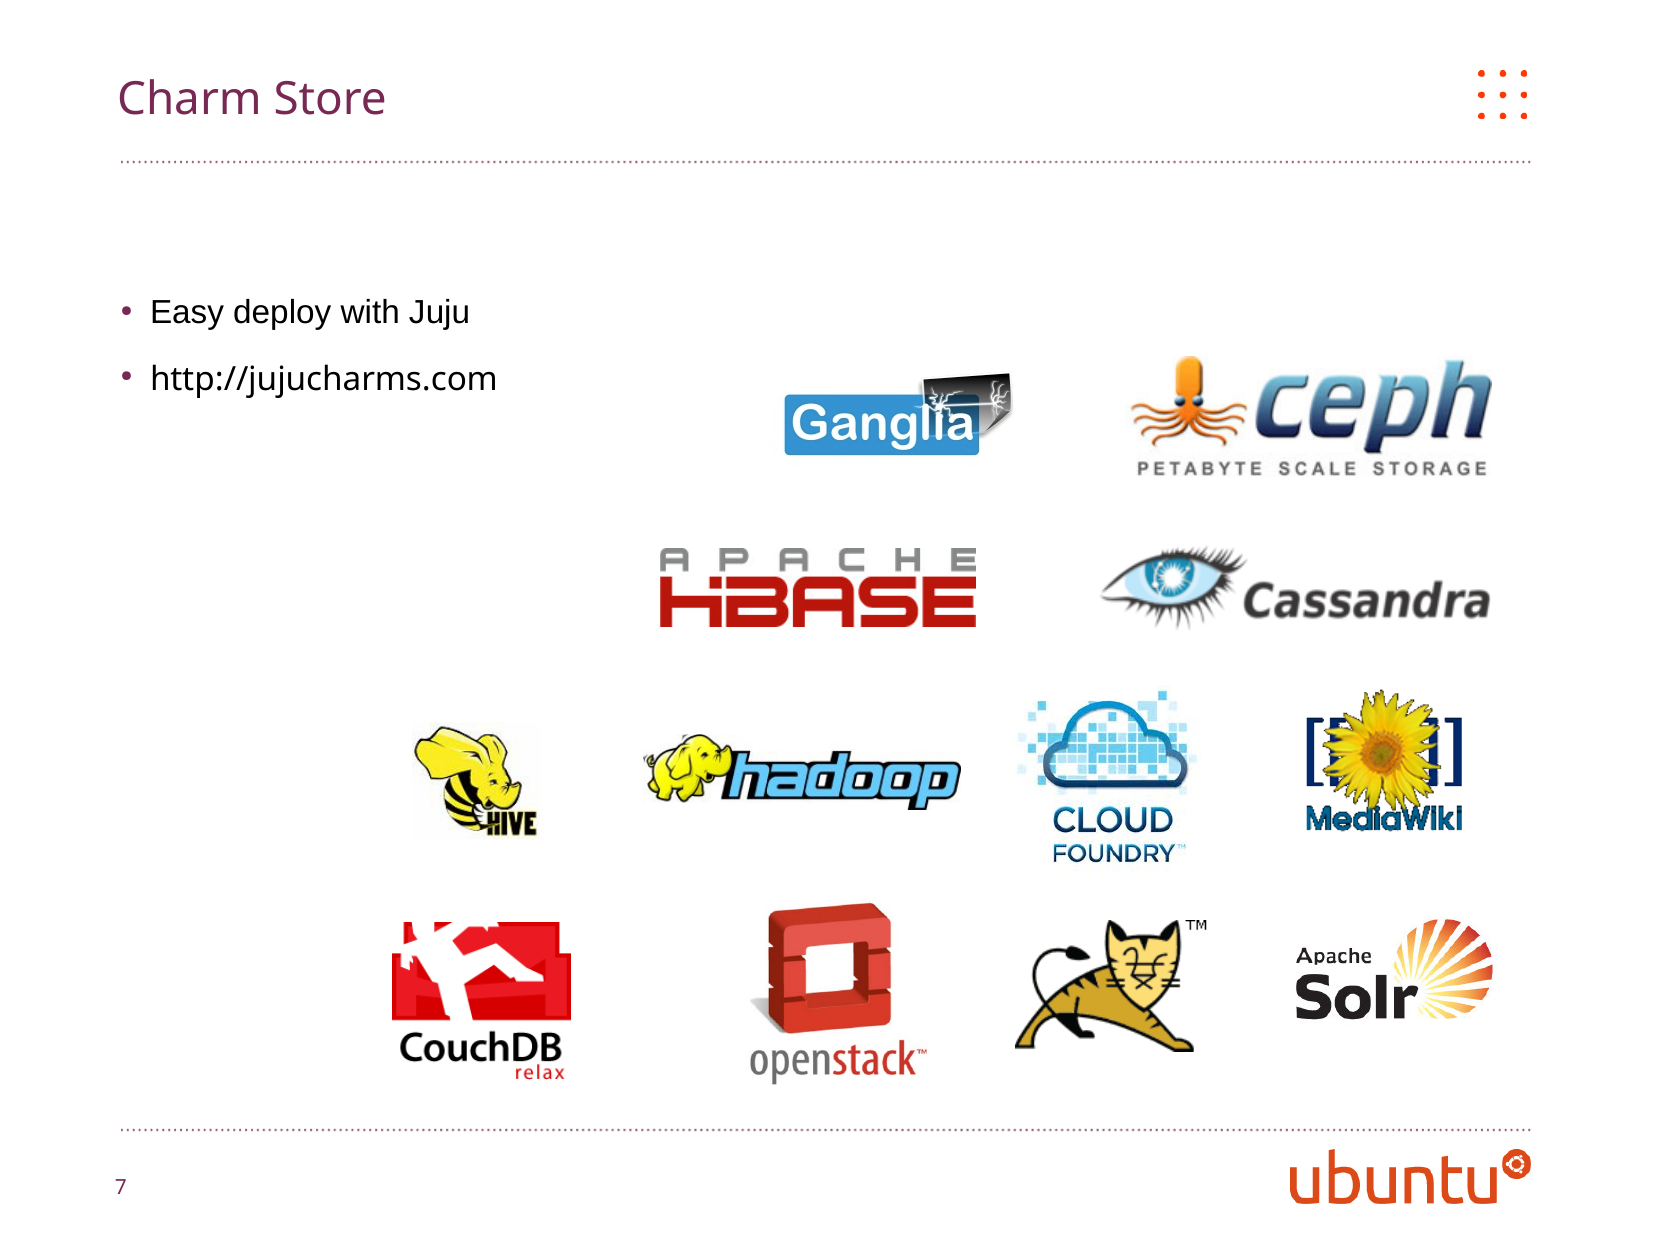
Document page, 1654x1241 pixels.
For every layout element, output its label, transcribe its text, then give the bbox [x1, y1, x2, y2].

picture [412, 722, 541, 841]
picture [770, 359, 1021, 474]
picture [1015, 920, 1216, 1052]
picture [1290, 1149, 1531, 1204]
picture [660, 548, 976, 628]
picture [392, 922, 571, 1081]
picture [111, 1127, 1533, 1134]
picture [735, 886, 937, 1096]
text_box Easy deploy with Juju http://jujucharms.com [105, 224, 1004, 886]
title Charm Store [117, 71, 1447, 123]
picture [1275, 903, 1513, 1036]
picture [1478, 70, 1527, 119]
picture [111, 159, 1533, 166]
picture [643, 734, 961, 811]
picture [1095, 542, 1515, 634]
picture [1125, 356, 1492, 483]
picture [1302, 680, 1468, 846]
picture [1009, 680, 1216, 876]
